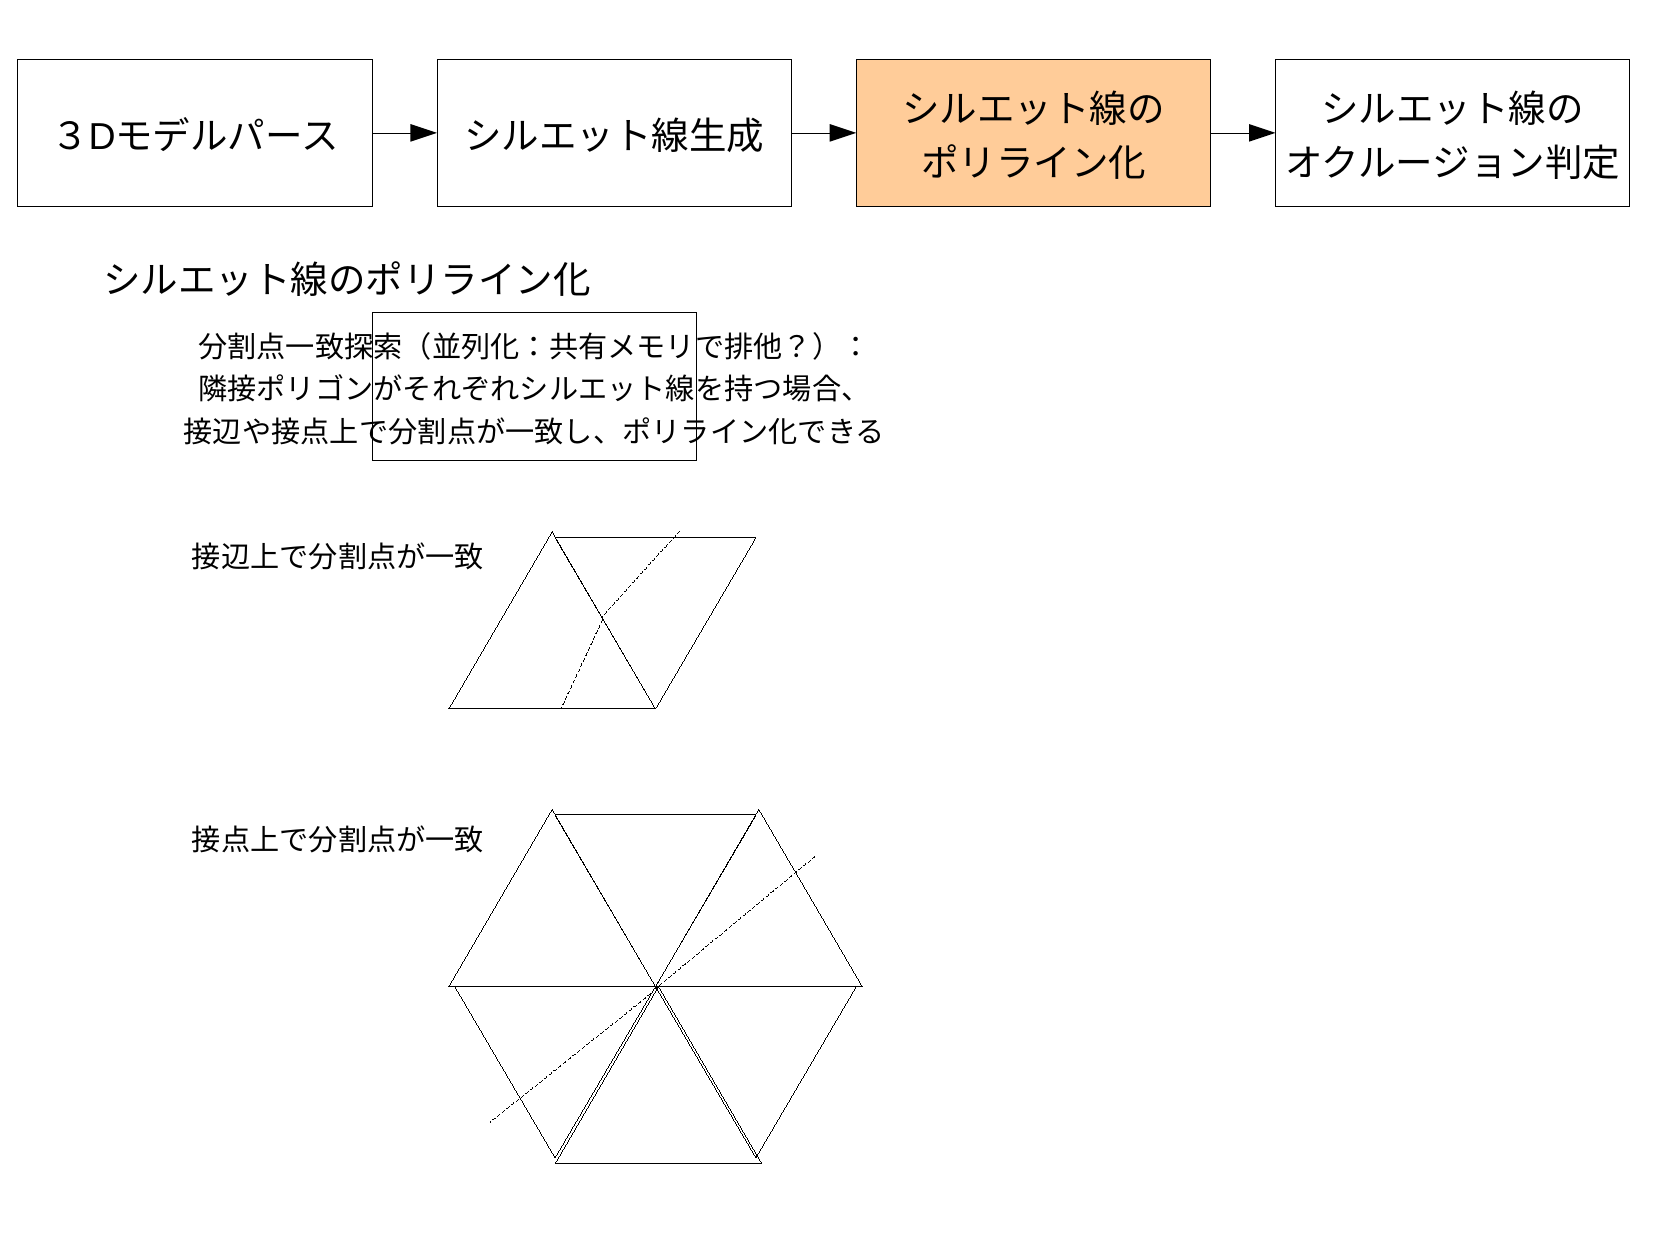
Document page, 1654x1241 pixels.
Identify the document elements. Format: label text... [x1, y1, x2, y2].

text_box 接点上で分割点が一致 [177, 809, 499, 854]
text_box シルエット線のポリライン化 [88, 242, 621, 296]
text_box 接辺上で分割点が一致 [177, 525, 499, 570]
text_box シルエット線生成 [437, 59, 792, 207]
text_box 分割点一致探索（並列化：共有メモリで排他？）： 隣接ポリゴンがそれぞれシルエット線を持つ場合、 接辺や接点上で分割点が一致し、ポリライン化できる [372, 312, 697, 461]
text_box シルエット線の オクルージョン判定 [1275, 59, 1630, 207]
text_box ３Dモデルパース [17, 59, 373, 207]
text_box シルエット線の ポリライン化 [856, 59, 1211, 207]
